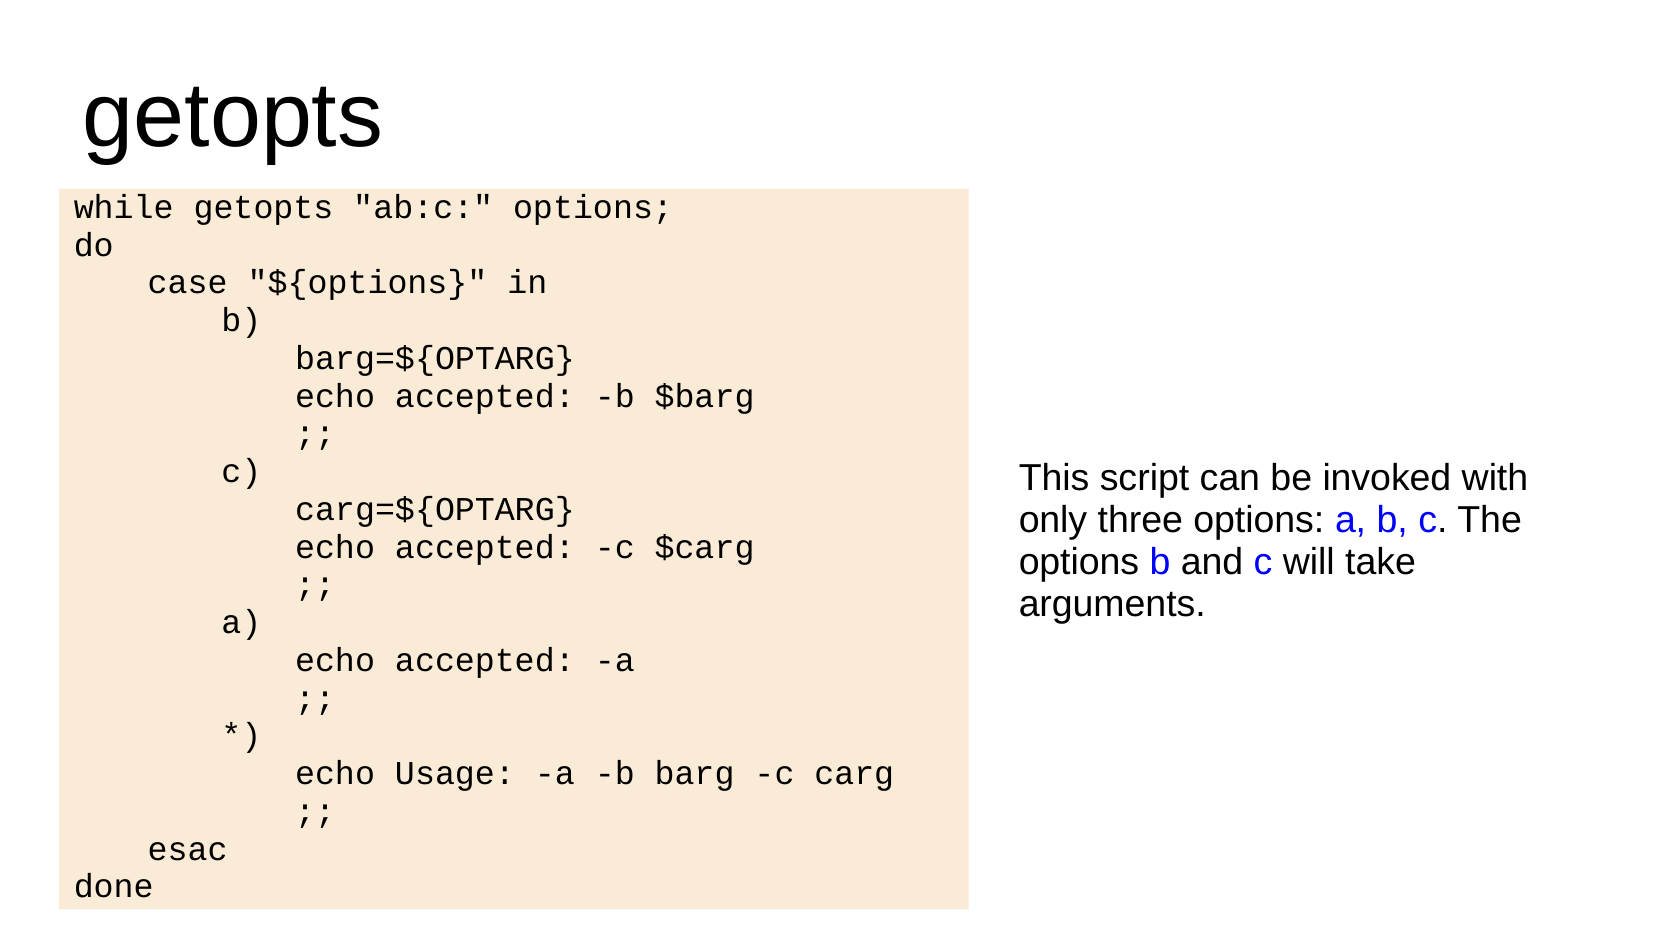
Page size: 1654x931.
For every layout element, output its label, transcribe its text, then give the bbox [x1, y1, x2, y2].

title getopts [82, 37, 1571, 193]
text_box This script can be invoked with only three options: a, b, c. The options b and c will take arguments. [1003, 448, 1583, 632]
text_box while getopts "ab:c:" options; do case "${options}" in b) barg=${OPTARG} echo accepted: -b $barg ;; c) carg=${OPTARG} echo accepted: -c $carg ;; a) echo accepted: -a ;; *) echo Usage: -a -b barg -c carg ;; esac done [59, 188, 969, 910]
